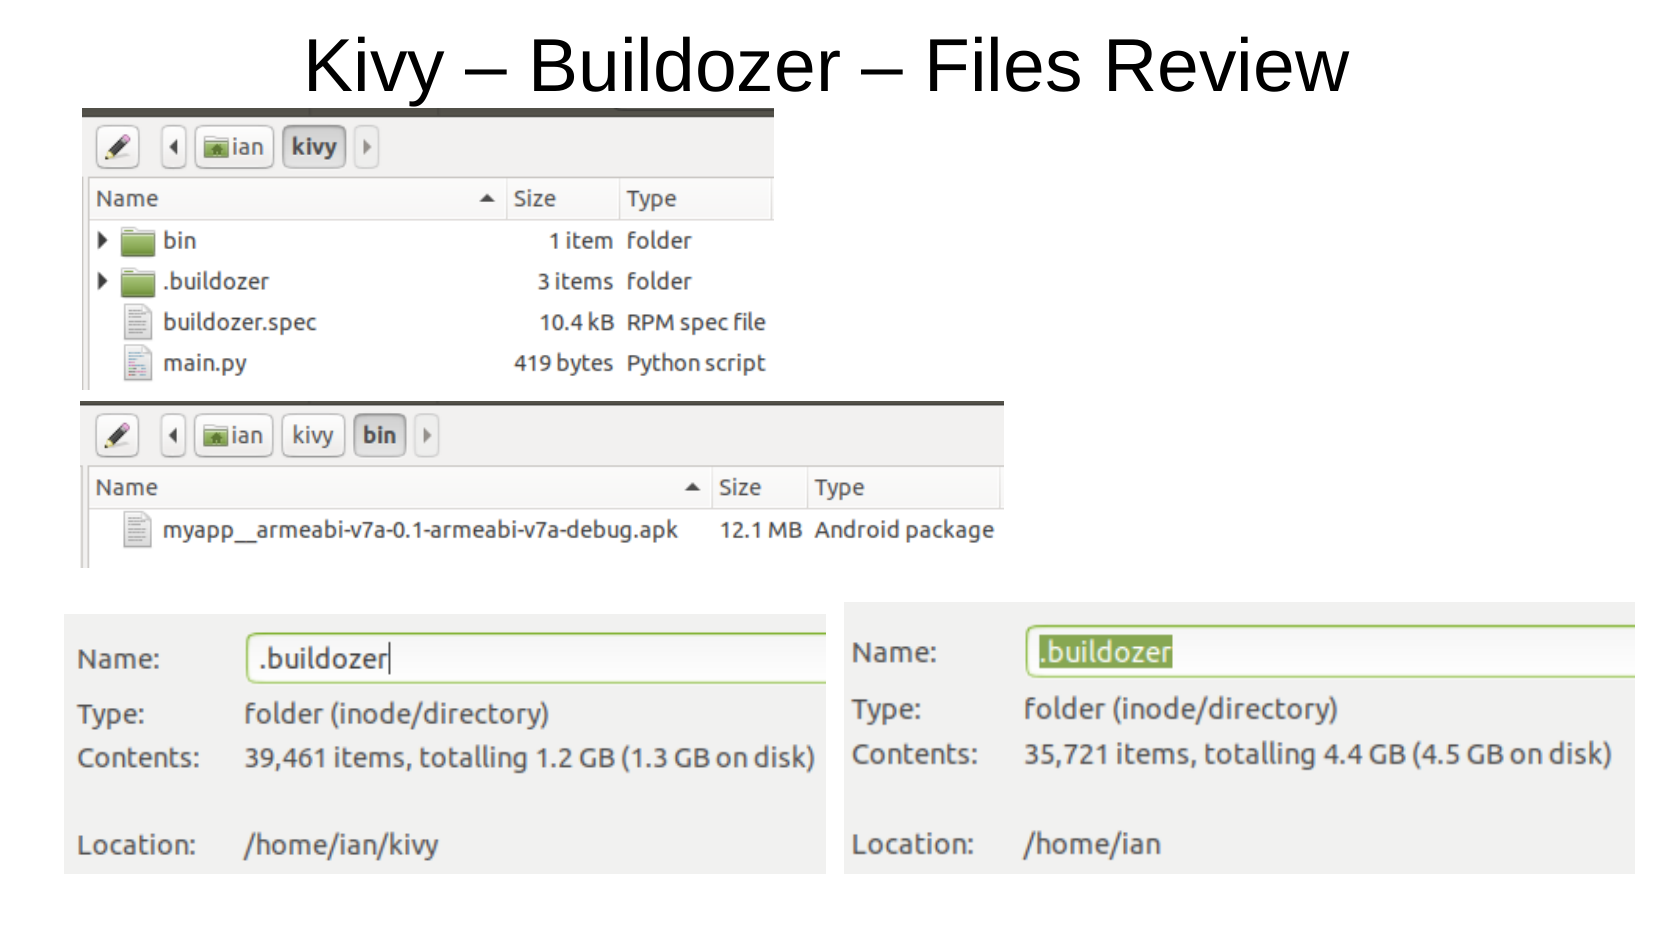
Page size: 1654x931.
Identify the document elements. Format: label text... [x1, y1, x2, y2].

title Kivy – Buildozer – Files Review [82, 11, 1571, 119]
picture [64, 614, 826, 875]
picture [844, 602, 1635, 875]
picture [80, 401, 1004, 568]
picture [82, 108, 774, 390]
